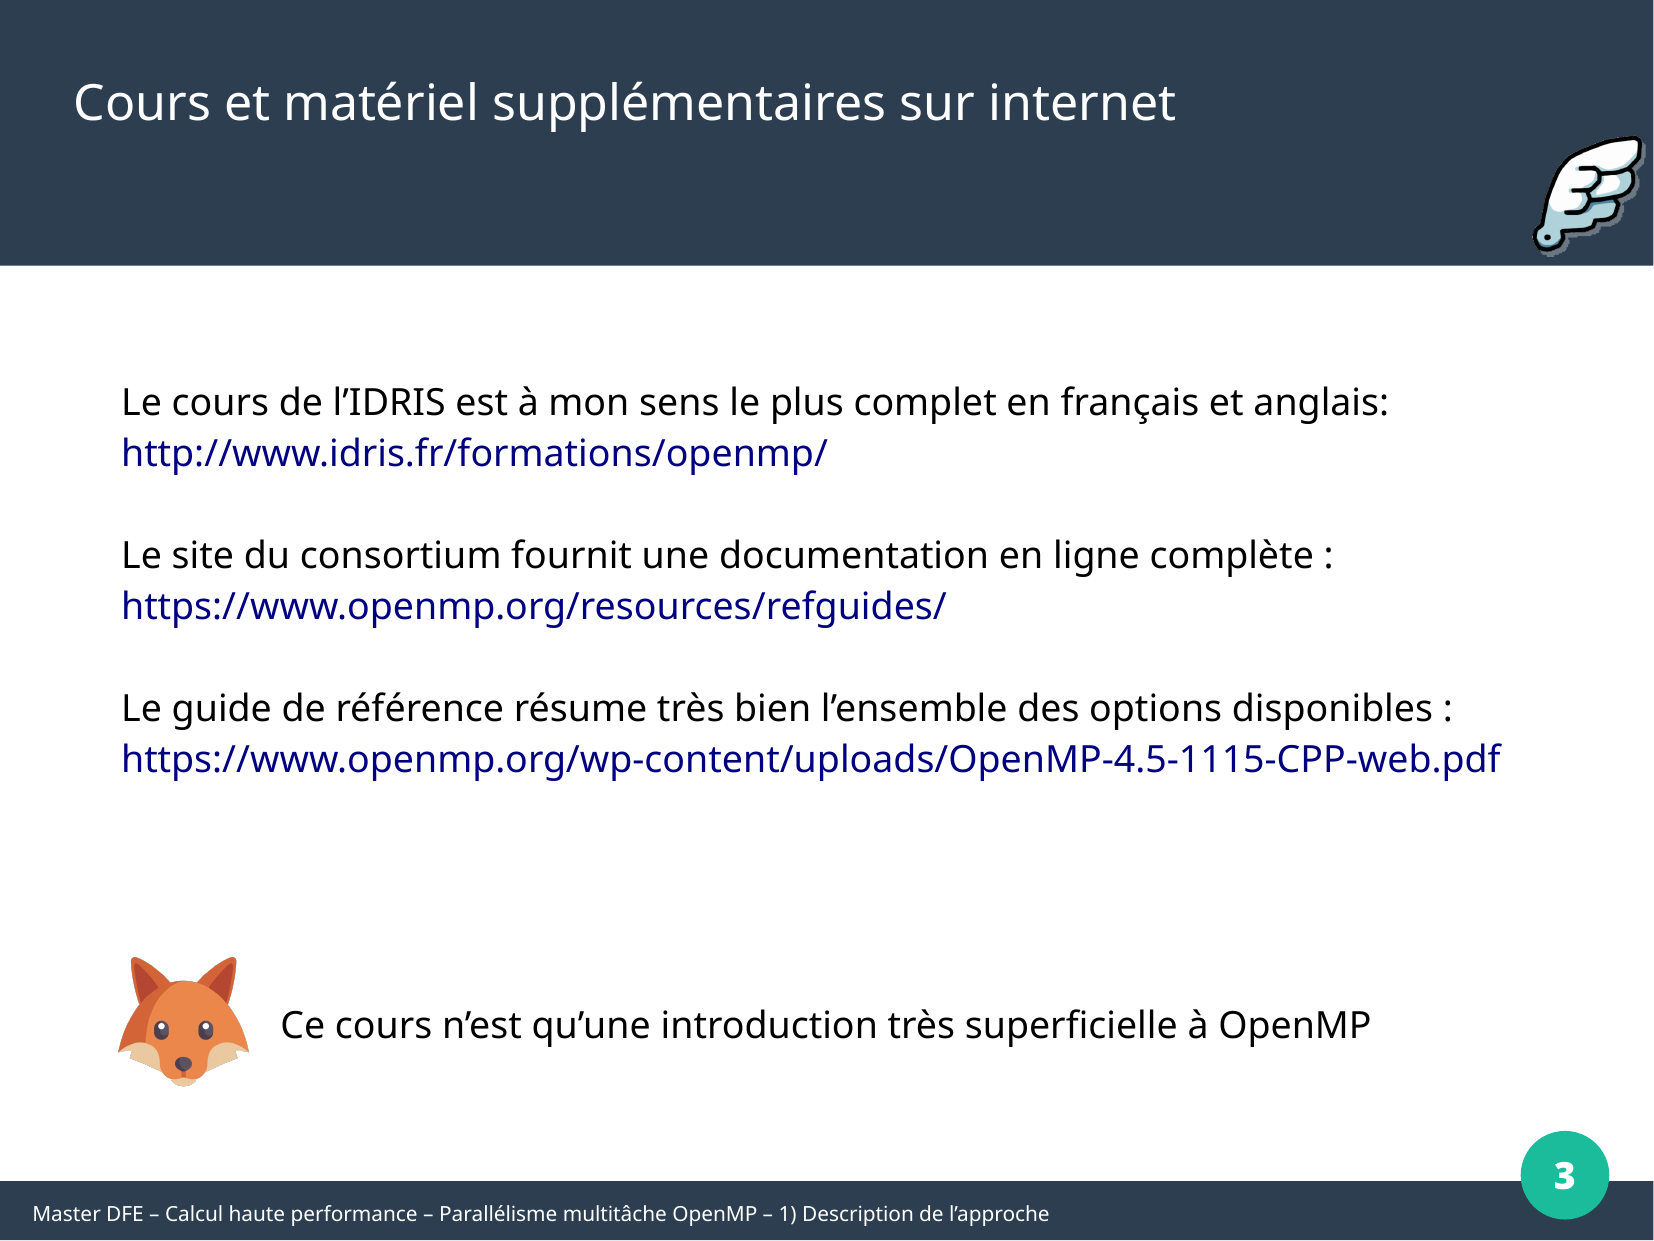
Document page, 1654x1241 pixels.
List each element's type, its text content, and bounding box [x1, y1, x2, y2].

picture [118, 956, 249, 1087]
picture [1529, 134, 1646, 253]
text_box Master DFE – Calcul haute performance – Parallélisme multitâche OpenMP – 1) Description de l’approche [17, 1191, 1436, 1235]
text_box Ce cours n’est qu’une introduction très superficielle à OpenMP [265, 990, 1542, 1108]
text_box Cours et matériel supplémentaires sur internet [59, 59, 1477, 142]
text_box Le cours de l’IDRIS est à mon sens le plus complet en français et anglais: http://www.idris.fr/formations/openmp/ Le site du consortium fournit une documentation en ligne complète : https://www.openmp.org/resources/refguides/ Le guide de référence résume très bien l’ensemble des options disponibles : https://www.openmp.org/wp-content/uploads/OpenMP-4.5-1115-CPP-web.pdf [106, 367, 1607, 942]
